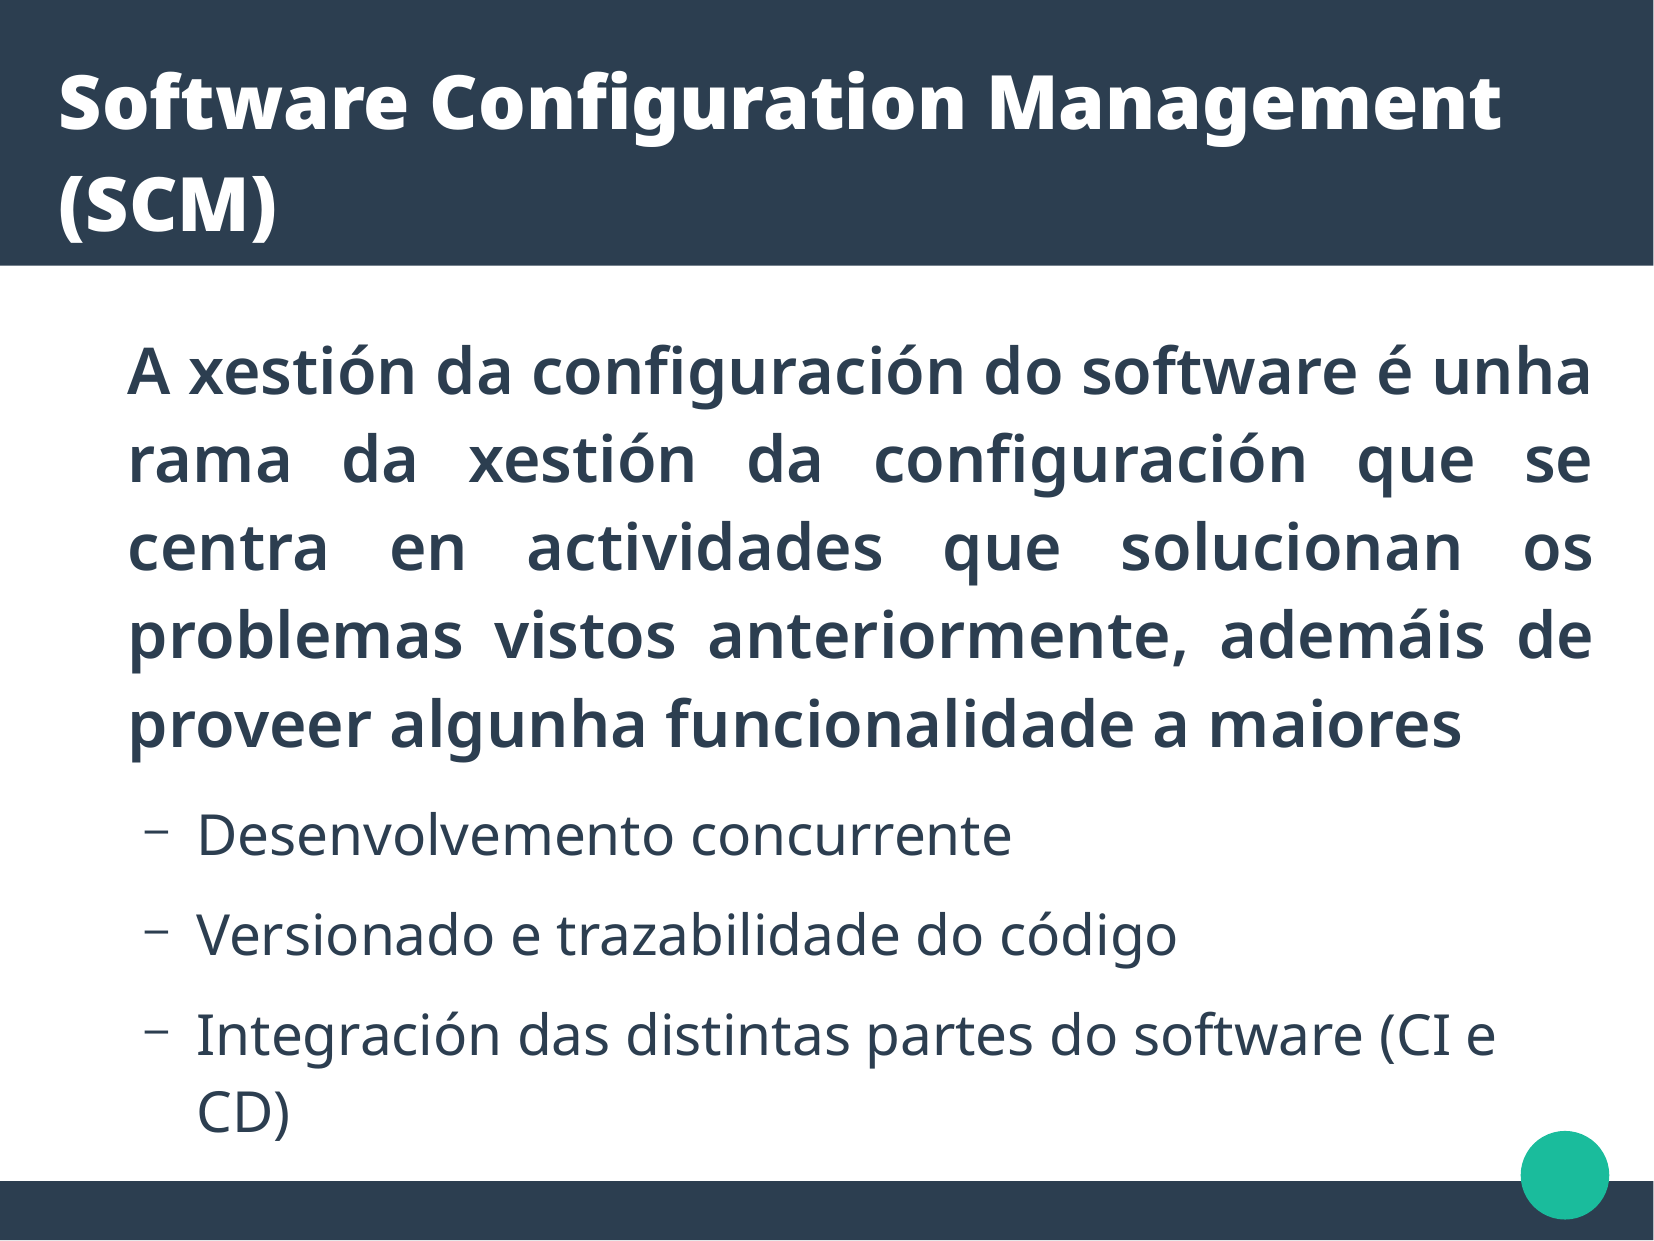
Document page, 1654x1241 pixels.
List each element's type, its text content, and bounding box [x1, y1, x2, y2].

list A xestión da configuración do software é unha rama da xestión da configuración que se centra en actividades que solucionan os problemas vistos anteriormente, ademáis de proveer algunha funcionalidade a maiores Desenvolvemento concurrente Versionado e trazabilidade do código Integración das distintas partes do software (CI e CD) [59, 324, 1595, 1152]
title Software Configuration Management (SCM) [59, 49, 1595, 207]
